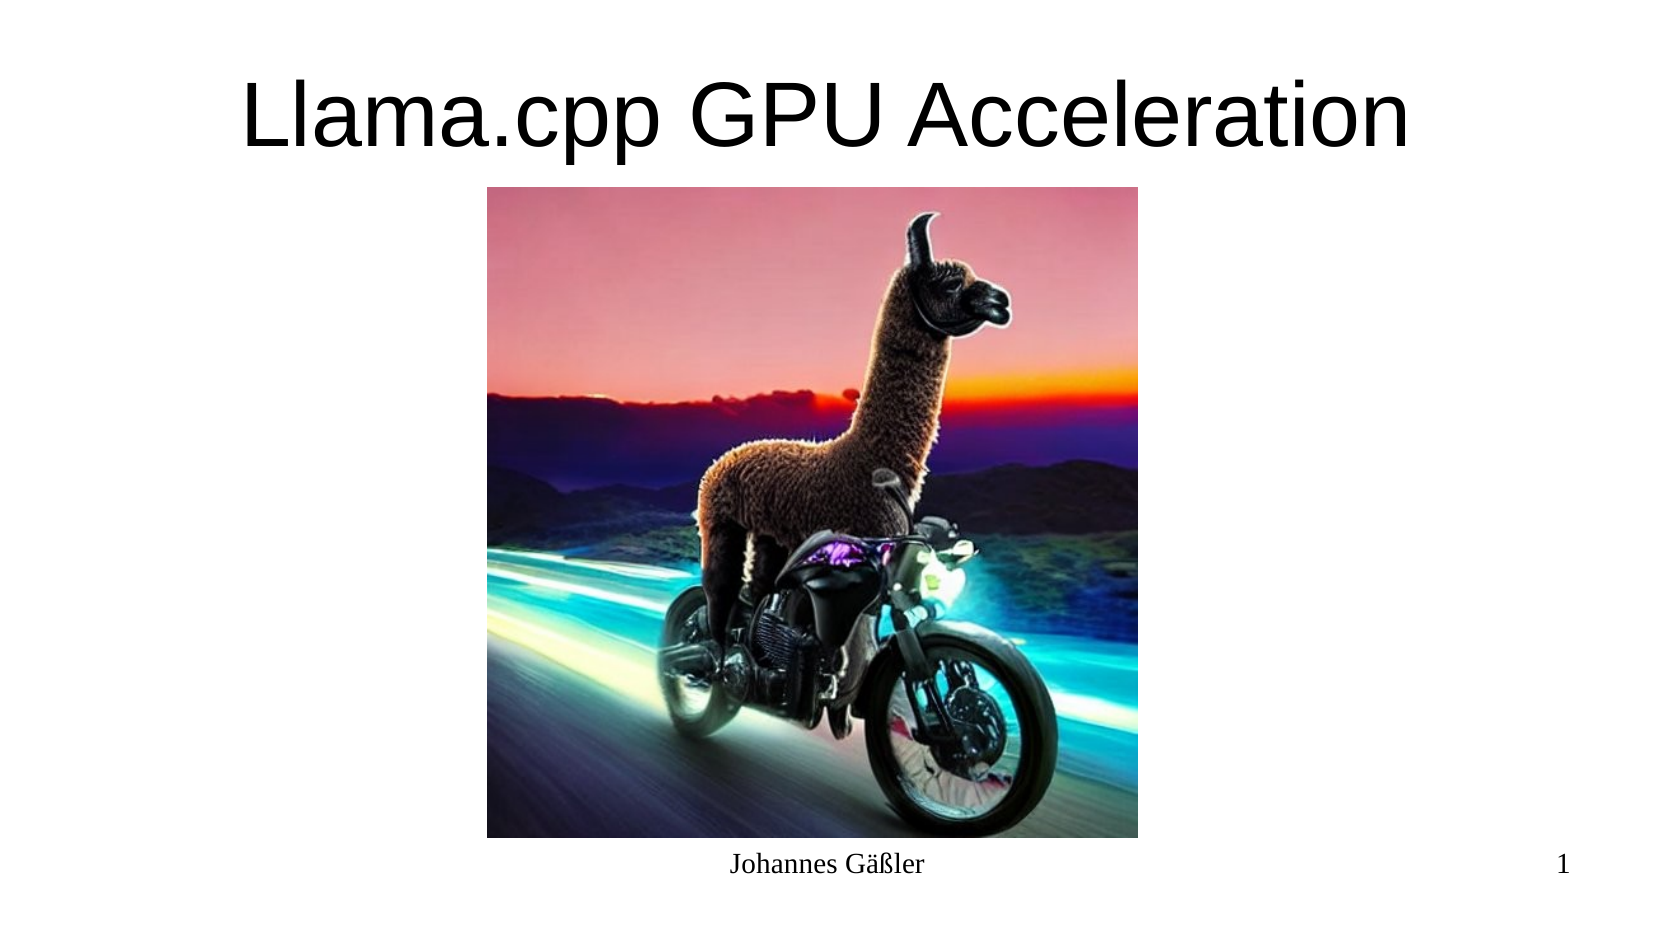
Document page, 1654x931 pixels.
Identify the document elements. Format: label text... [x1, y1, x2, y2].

title Llama.cpp GPU Acceleration [82, 37, 1571, 193]
picture [487, 187, 1138, 838]
